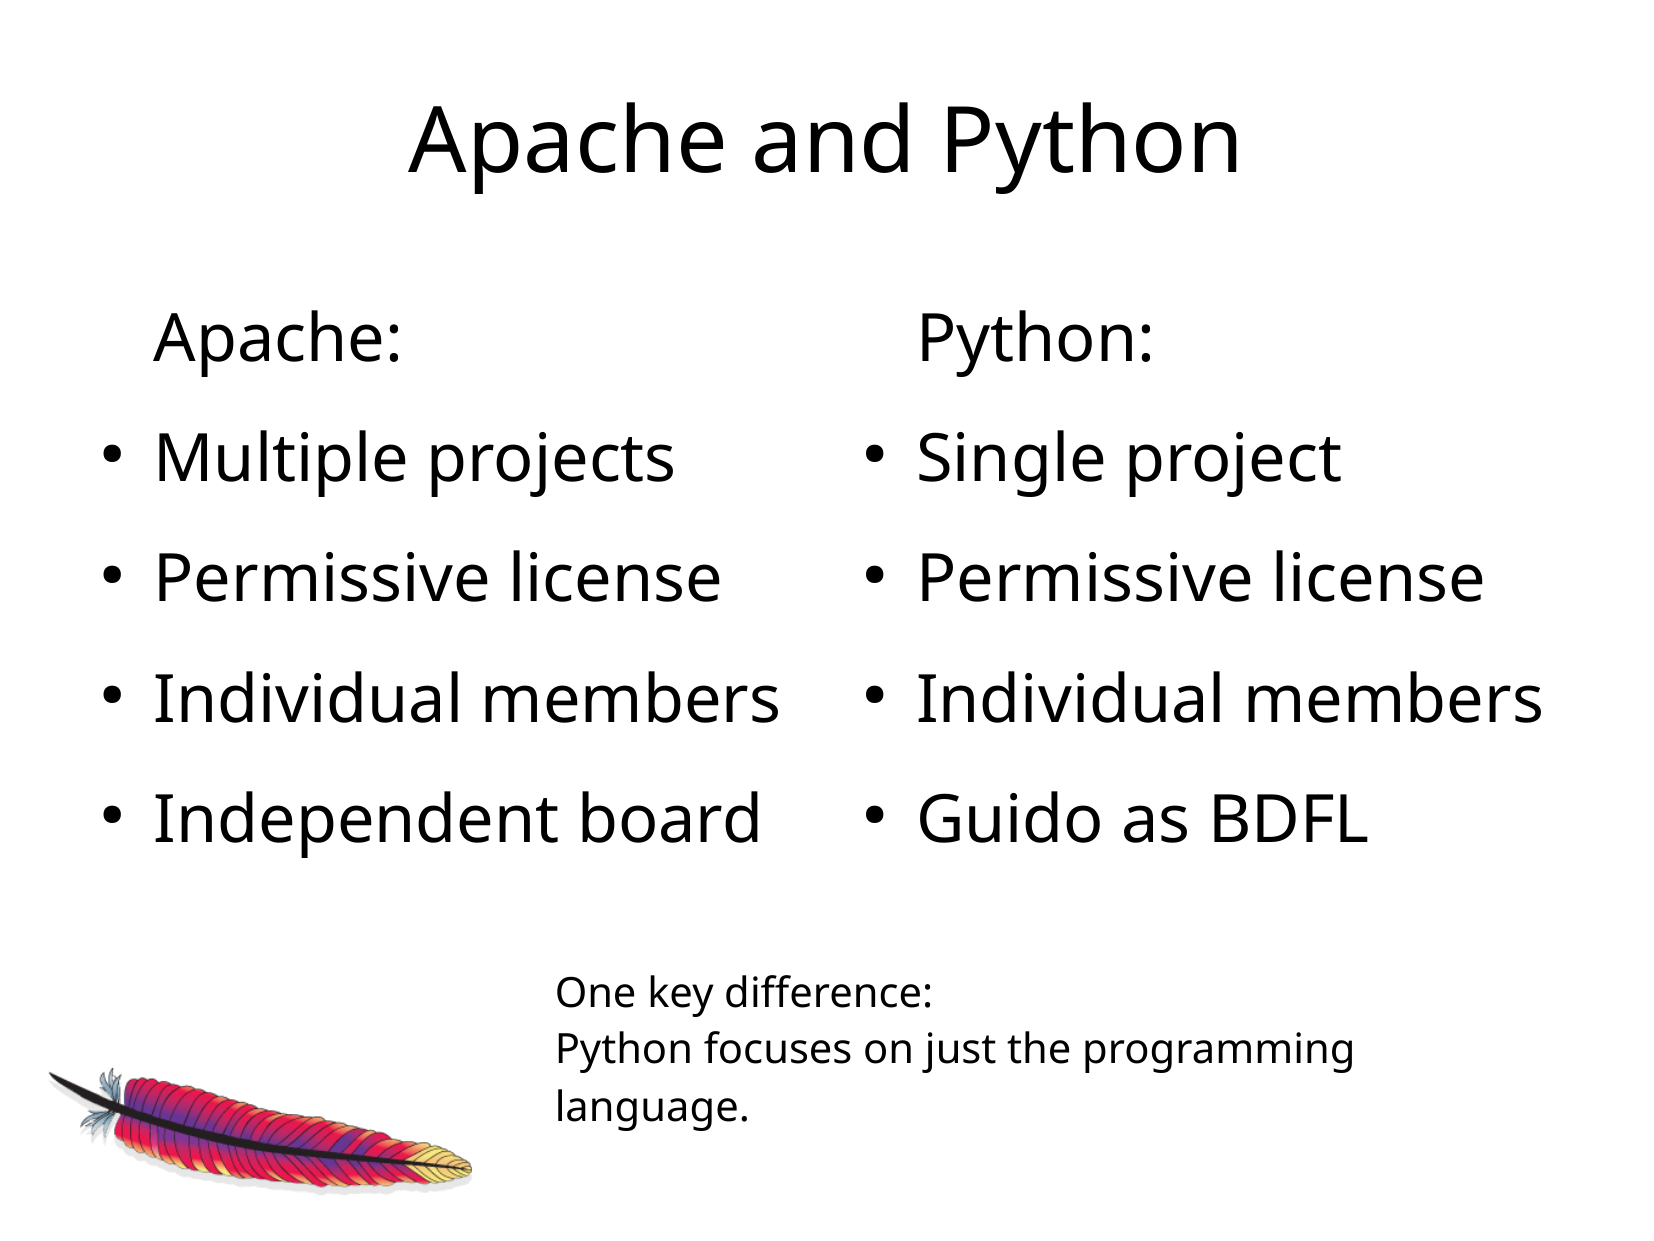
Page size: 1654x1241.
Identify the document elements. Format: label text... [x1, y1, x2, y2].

text_box One key difference: Python focuses on just the programming language. [540, 954, 1576, 1141]
title Apache and Python [82, 49, 1571, 226]
list Apache: Multiple projects Permissive license Individual members Independent board [82, 290, 809, 1109]
picture [45, 1064, 477, 1200]
list Python: Single project Permissive license Individual members Guido as BDFL [845, 290, 1572, 954]
